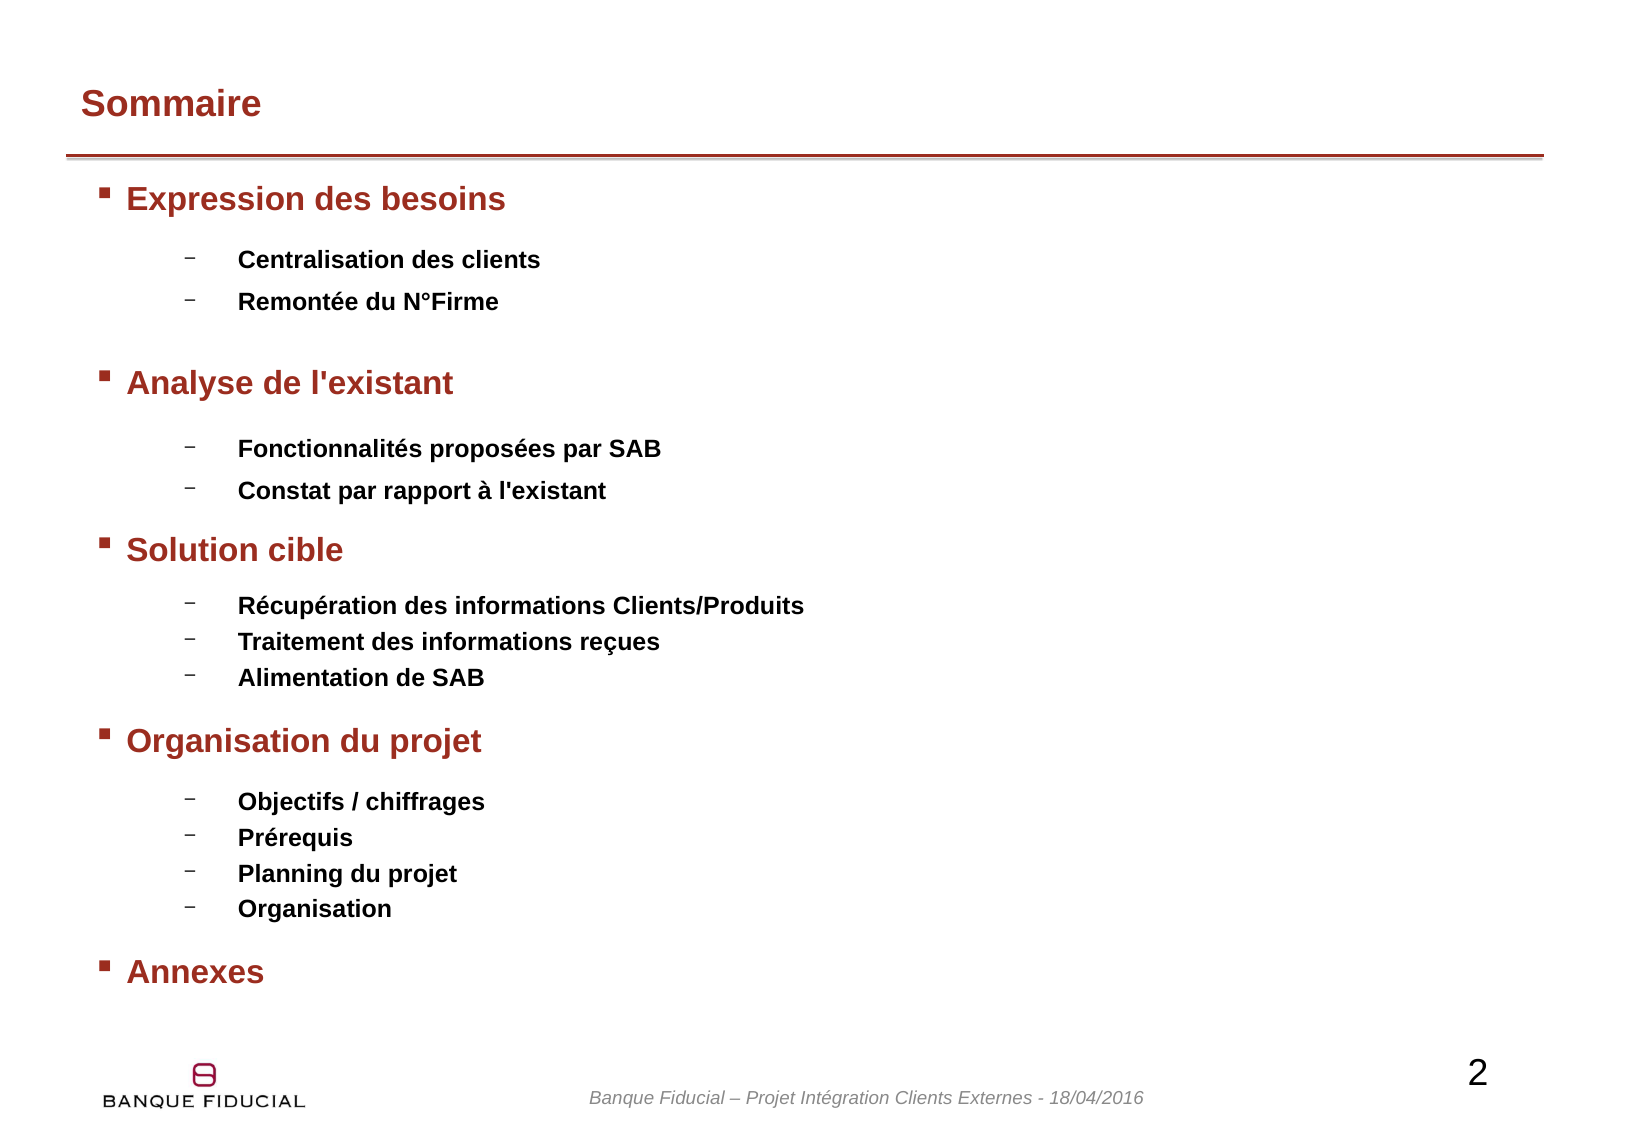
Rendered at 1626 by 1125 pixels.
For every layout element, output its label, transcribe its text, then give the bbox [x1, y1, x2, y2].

picture [101, 1058, 307, 1111]
list Expression des besoins Centralisation des clients Remontée du N°Firme Analyse de l'existant Fonctionnalités proposées par SAB Constat par rapport à l'existant Solution cible Récupération des informations Clients/Produits Traitement des informations reçues Alimentation de SAB Organisation du projet Objectifs / chiffrages Prérequis Planning du projet Organisation Annexes [81, 132, 1544, 982]
title Sommaire [65, 68, 1544, 132]
